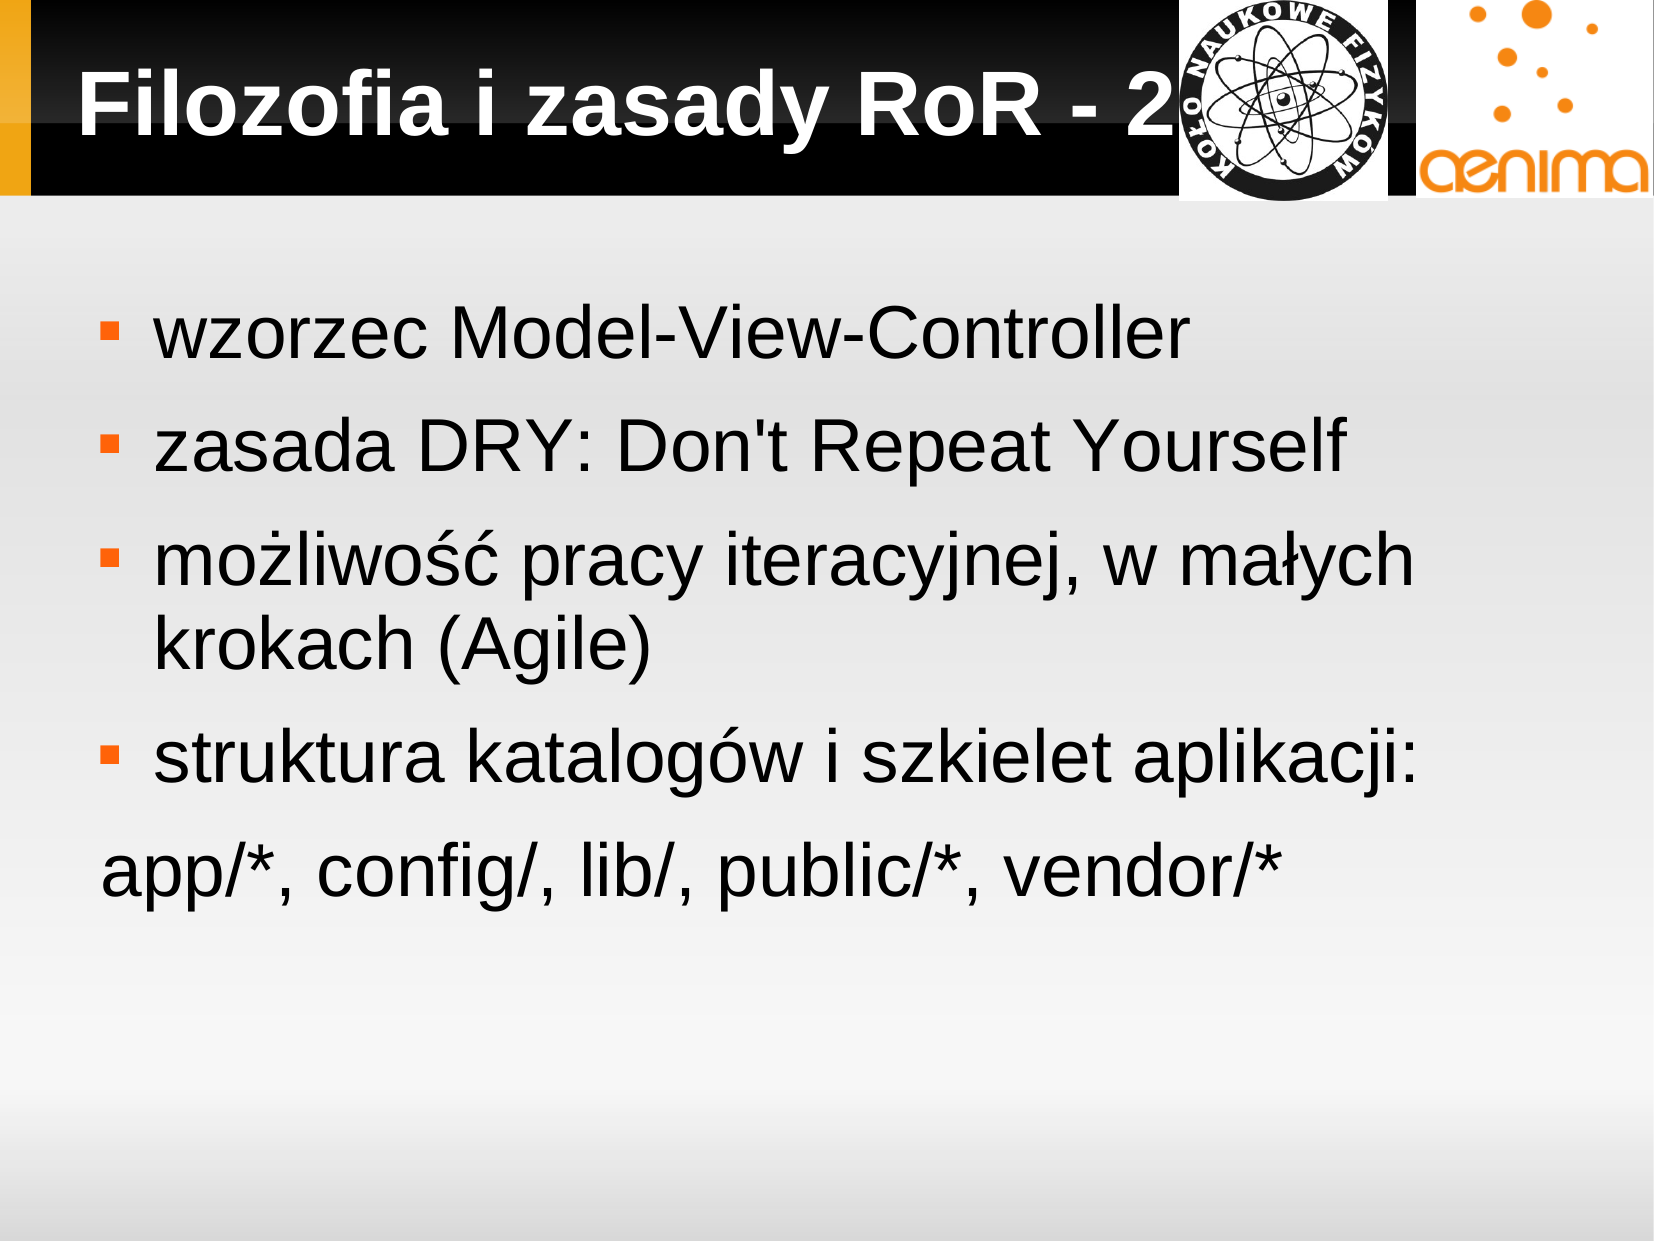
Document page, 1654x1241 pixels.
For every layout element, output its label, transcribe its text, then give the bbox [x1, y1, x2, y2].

picture [1179, 0, 1388, 201]
list wzorzec Model-View-Controller zasada DRY: Don't Repeat Yourself możliwość pracy iteracyjnej, w małych krokach (Agile) struktura katalogów i szkielet aplikacji: app/*, config/, lib/, public/*, vendor/* [82, 290, 1571, 1109]
title Filozofia i zasady RoR - 2 [76, 0, 1565, 208]
picture [0, 0, 1654, 1241]
